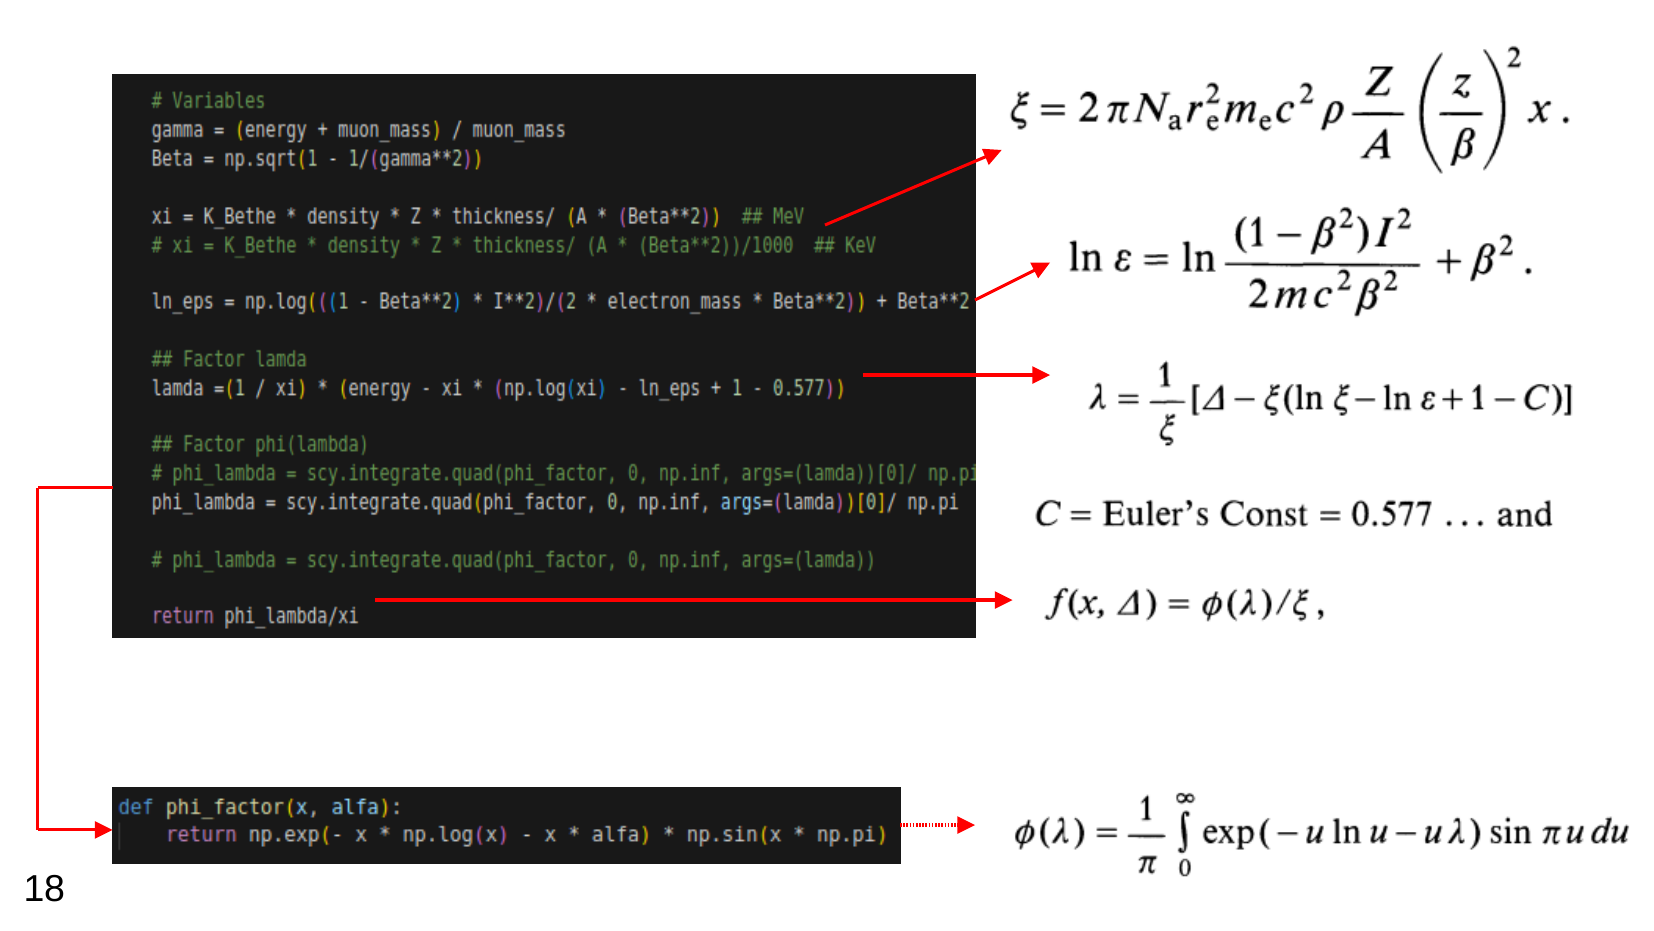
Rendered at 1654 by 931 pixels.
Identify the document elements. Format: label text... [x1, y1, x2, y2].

picture [112, 74, 976, 638]
picture [1008, 787, 1651, 900]
picture [1001, 37, 1576, 338]
picture [112, 787, 901, 864]
text_box <number> [8, 860, 638, 931]
picture [1006, 357, 1613, 638]
